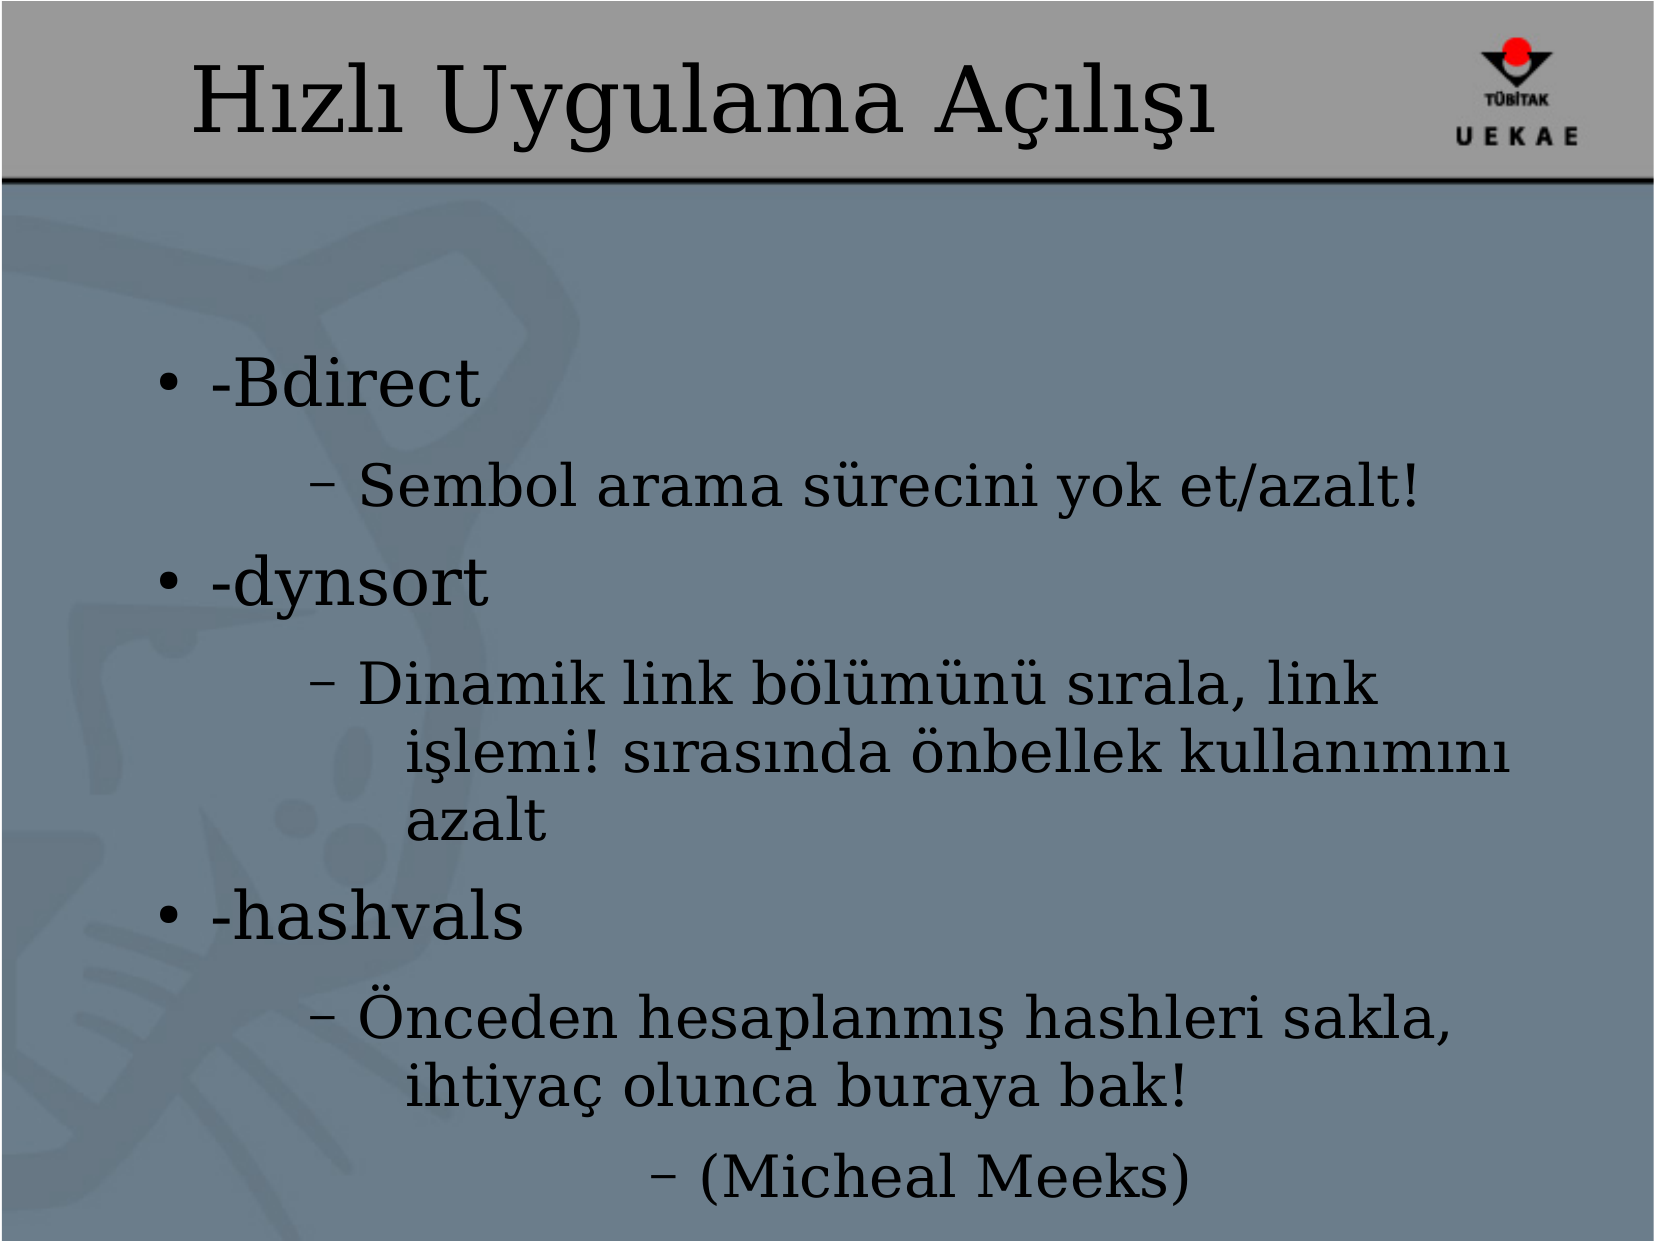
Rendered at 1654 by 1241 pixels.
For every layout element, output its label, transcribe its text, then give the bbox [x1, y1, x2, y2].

title Hızlı Uygulama Açılışı [0, 0, 1410, 204]
picture [1, 1, 1654, 1241]
list -Bdirect Sembol arama sürecini yok et/azalt! -dynsort Dinamik link bölümünü sırala, link işlemi! sırasında önbellek kullanımını azalt -hashvals Önceden hesaplanmış hashleri sakla, ihtiyaç olunca buraya bak! (Micheal Meeks) [121, 344, 1534, 1145]
